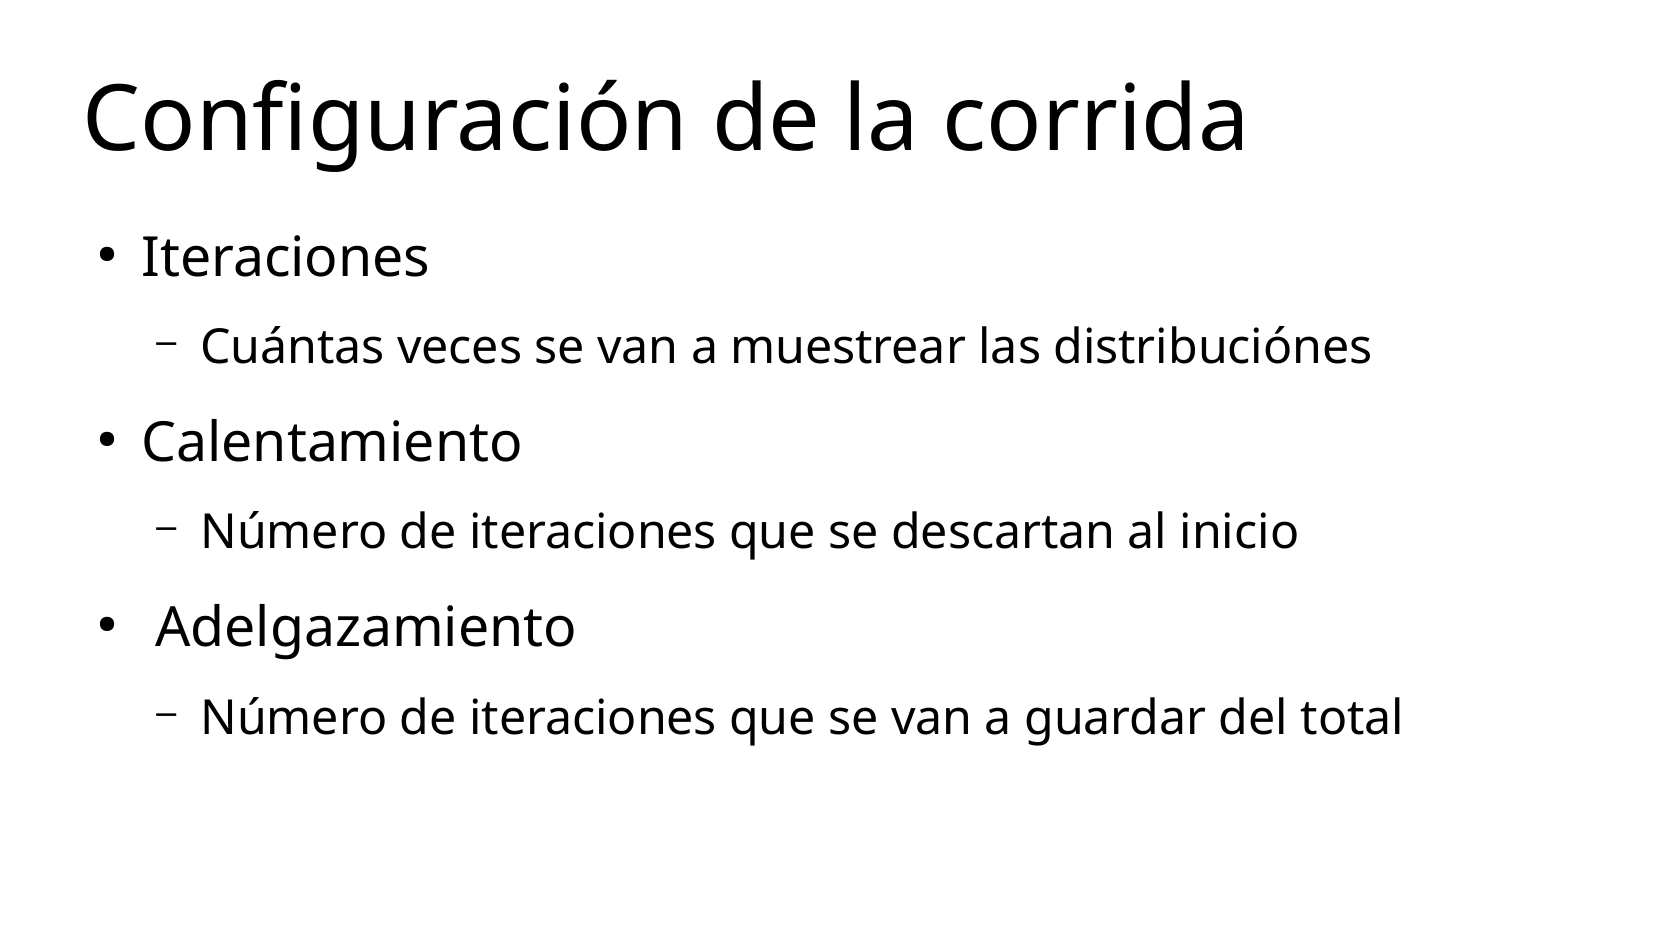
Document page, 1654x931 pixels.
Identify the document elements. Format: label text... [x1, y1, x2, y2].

list Iteraciones Cuántas veces se van a muestrear las distribuciónes Calentamiento Número de iteraciones que se descartan al inicio Adelgazamiento Número de iteraciones que se van a guardar del total [82, 217, 1571, 758]
title Configuración de la corrida [82, 37, 1571, 193]
